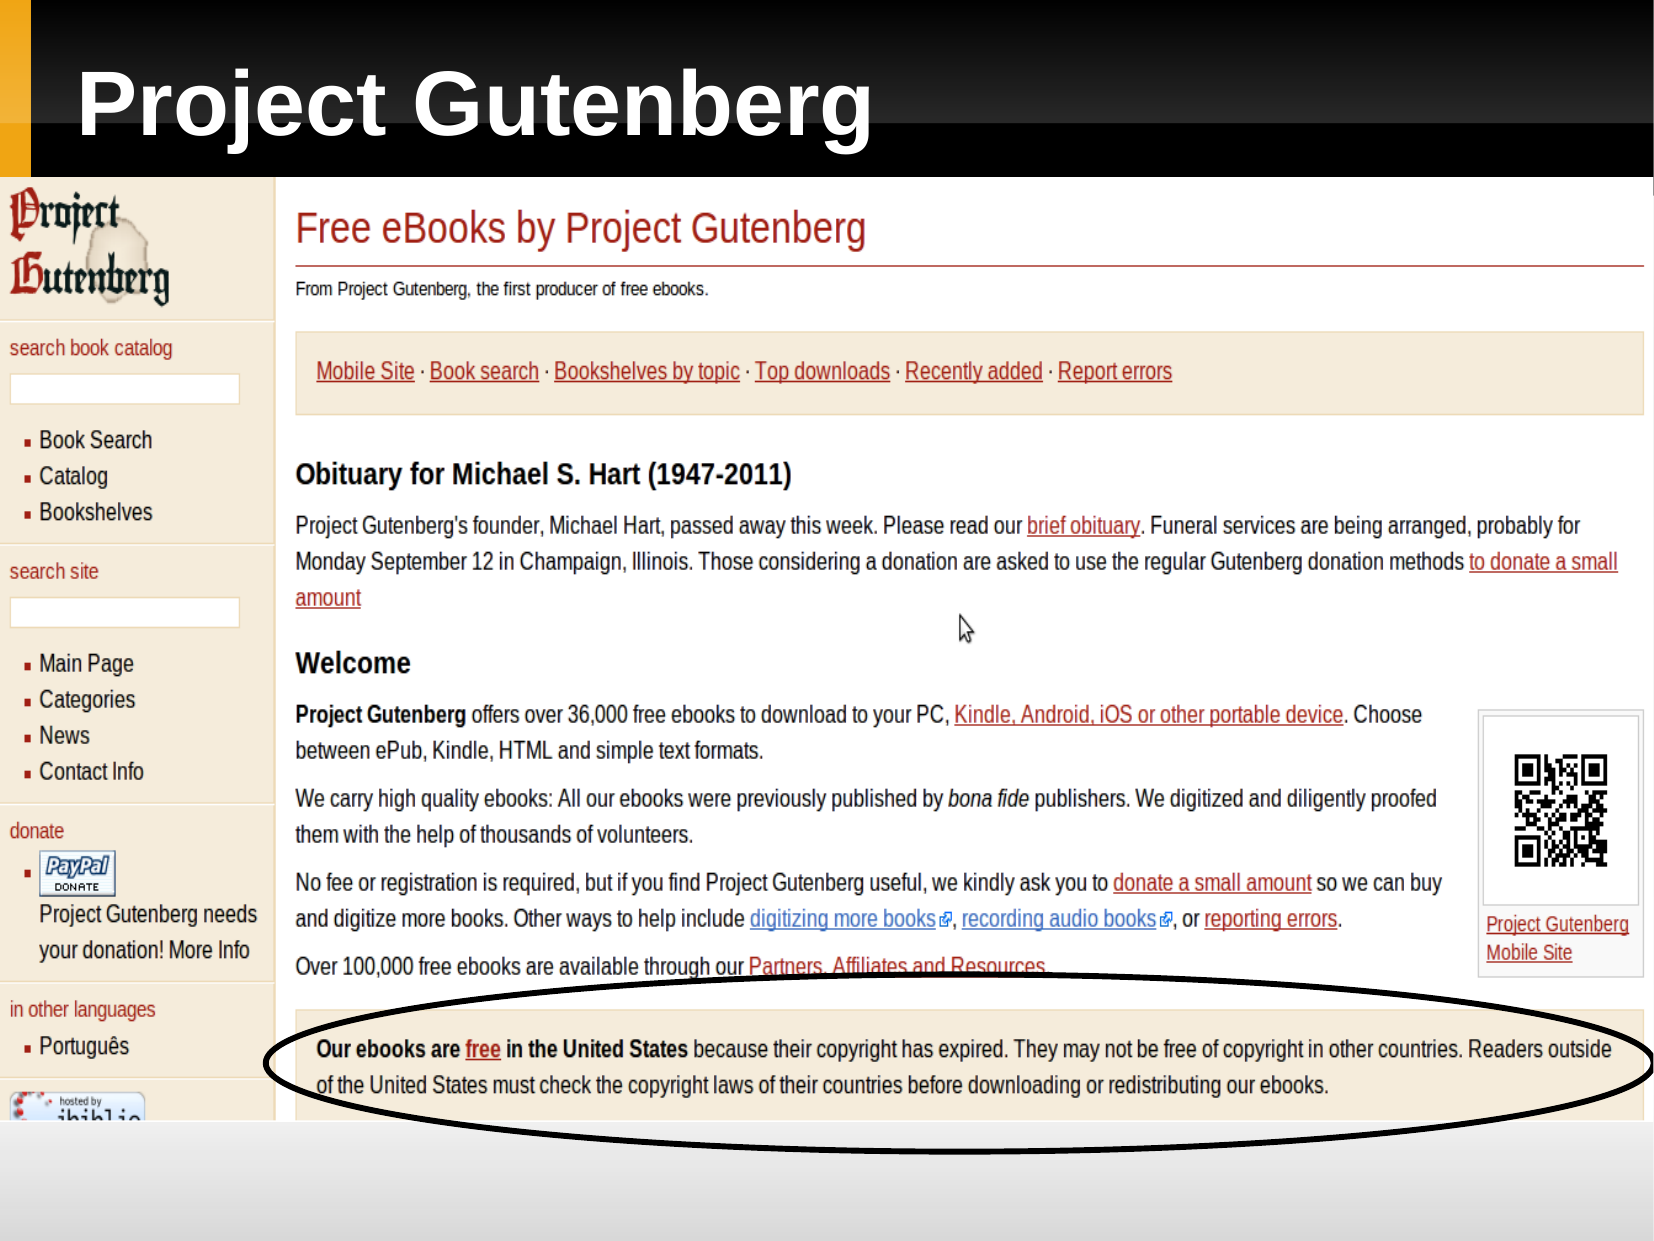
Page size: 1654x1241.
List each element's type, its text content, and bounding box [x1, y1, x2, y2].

title Project Gutenberg [76, 7, 1565, 200]
picture [0, 0, 1654, 1241]
text_box [265, 974, 1654, 1152]
